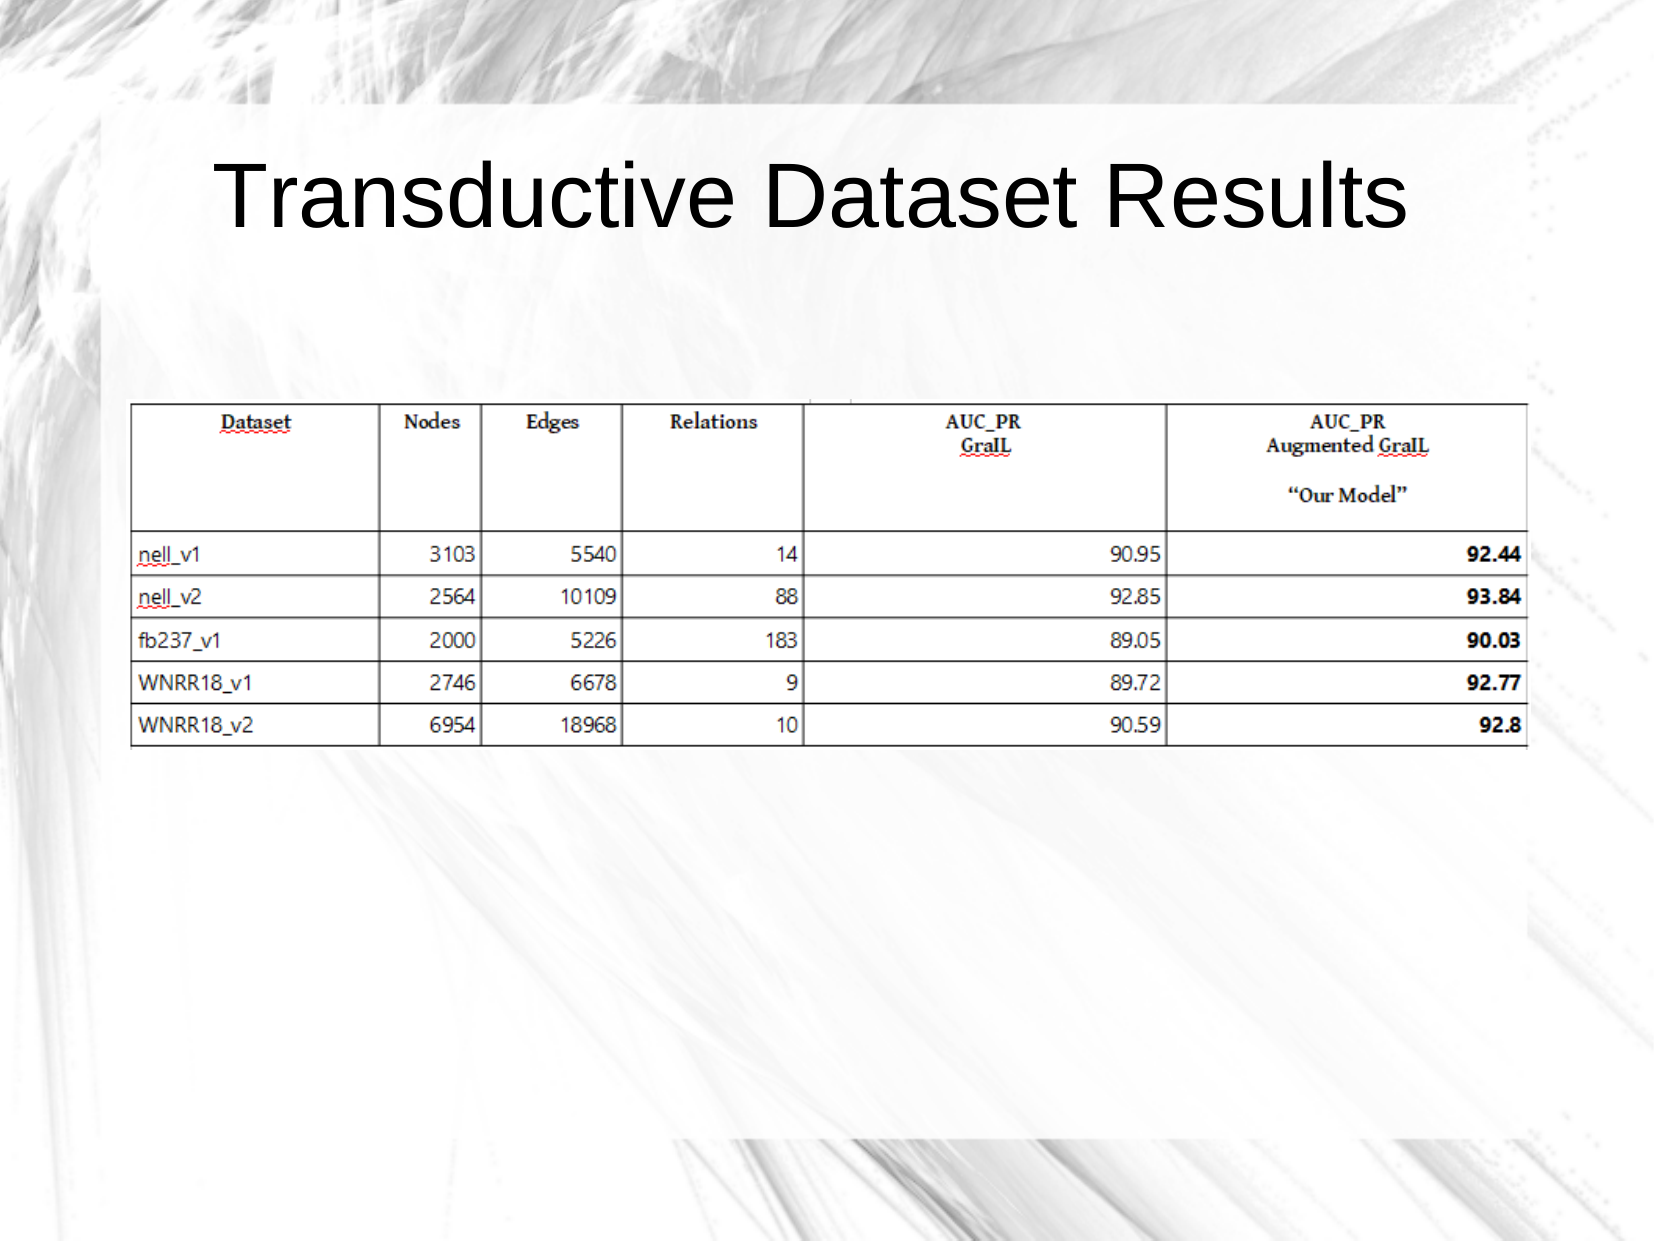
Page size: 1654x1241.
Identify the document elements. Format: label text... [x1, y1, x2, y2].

title Transductive Dataset Results [118, 112, 1506, 281]
picture [0, 0, 1654, 1241]
